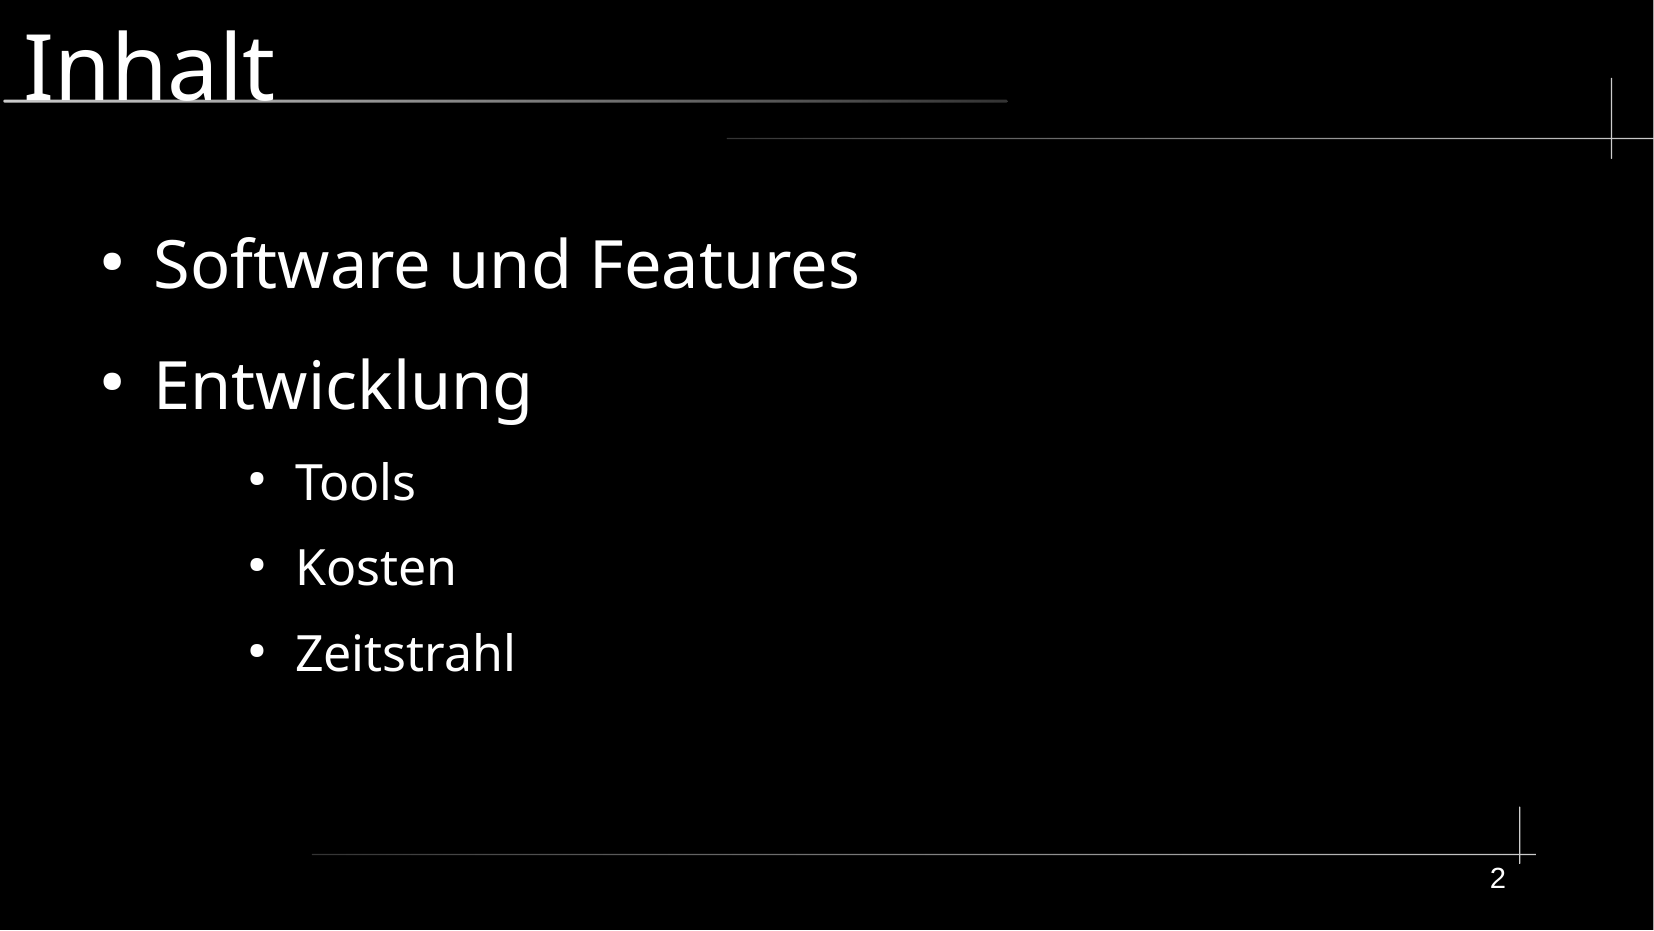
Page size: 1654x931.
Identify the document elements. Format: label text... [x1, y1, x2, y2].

title Inhalt [23, 11, 1589, 119]
list Software und Features Entwicklung Tools Kosten Zeitstrahl [82, 217, 1571, 758]
